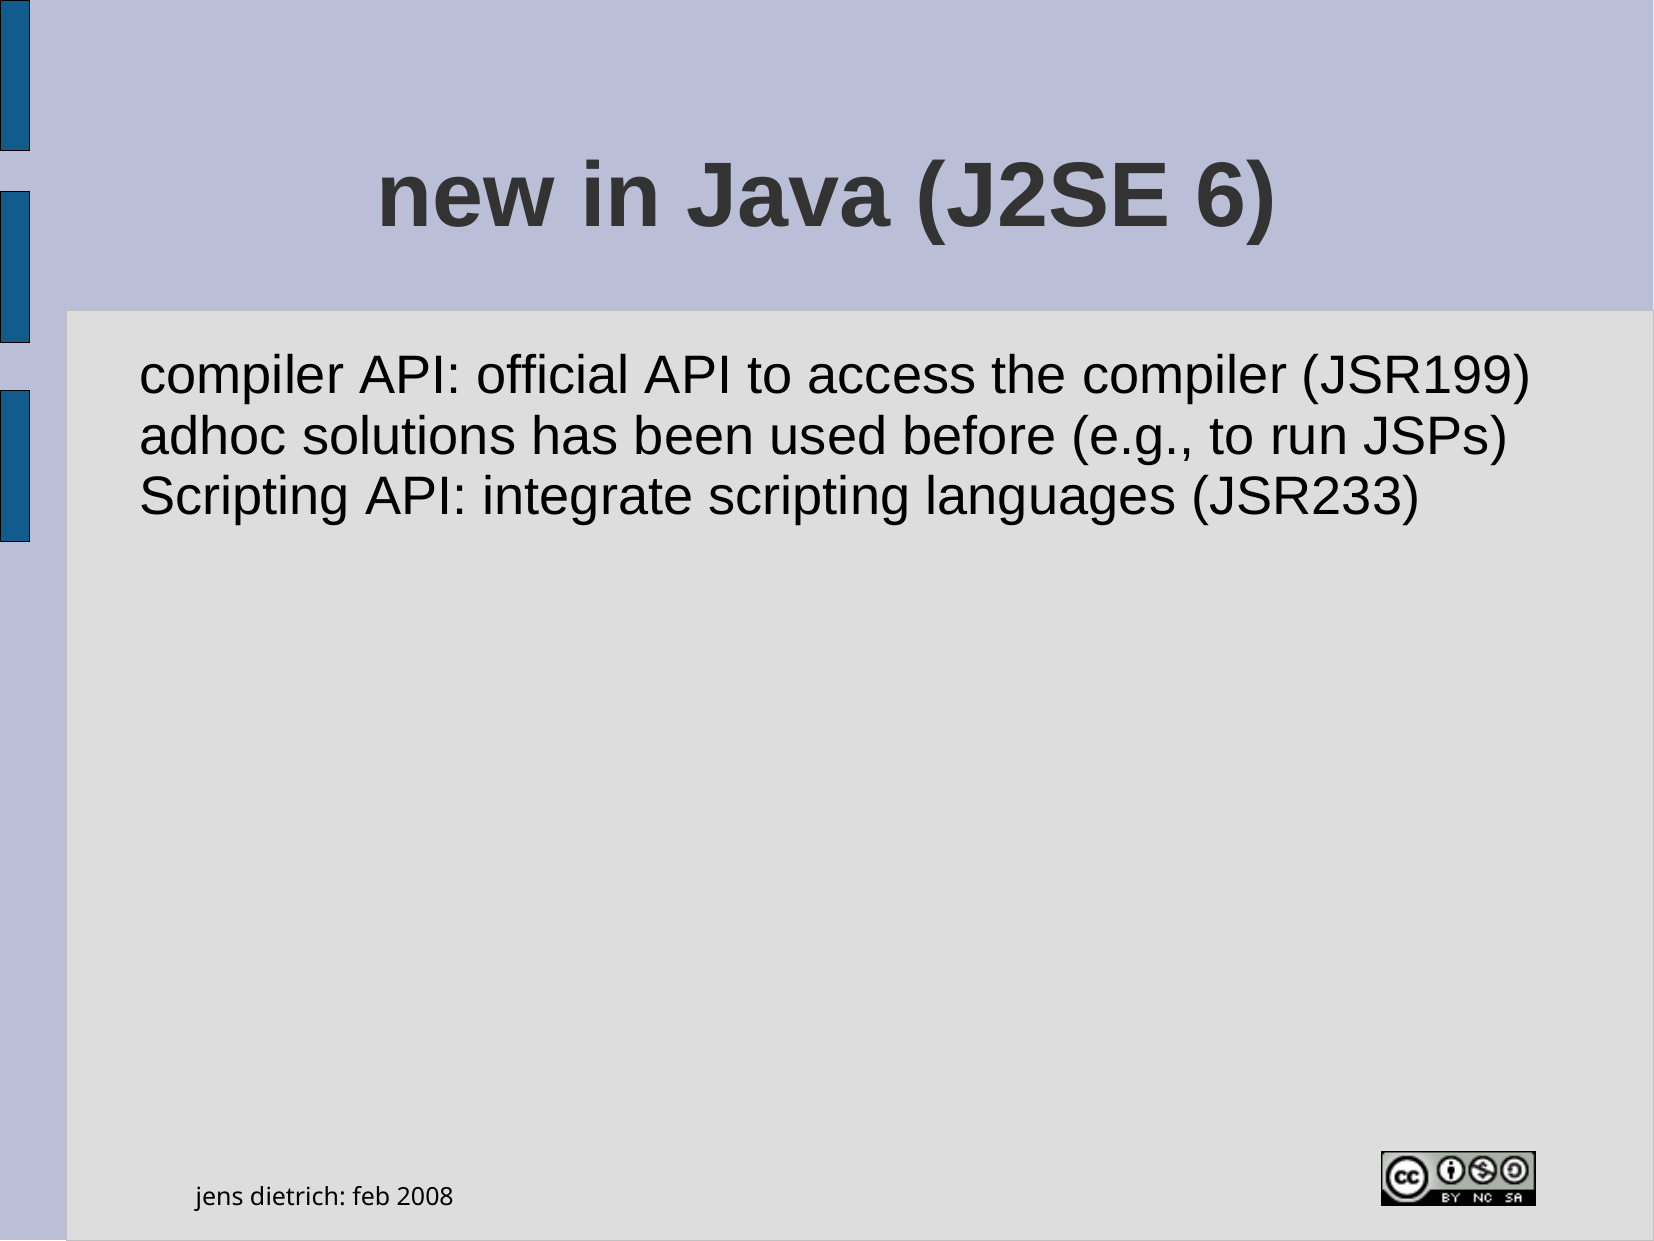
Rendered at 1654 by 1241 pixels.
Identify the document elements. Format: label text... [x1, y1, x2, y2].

list compiler API: official API to access the compiler (JSR199) adhoc solutions has been used before (e.g., to run JSPs) Scripting API: integrate scripting languages (JSR233) [121, 344, 1534, 1127]
picture [1381, 1151, 1536, 1206]
title new in Java (J2SE 6) [121, 91, 1534, 299]
